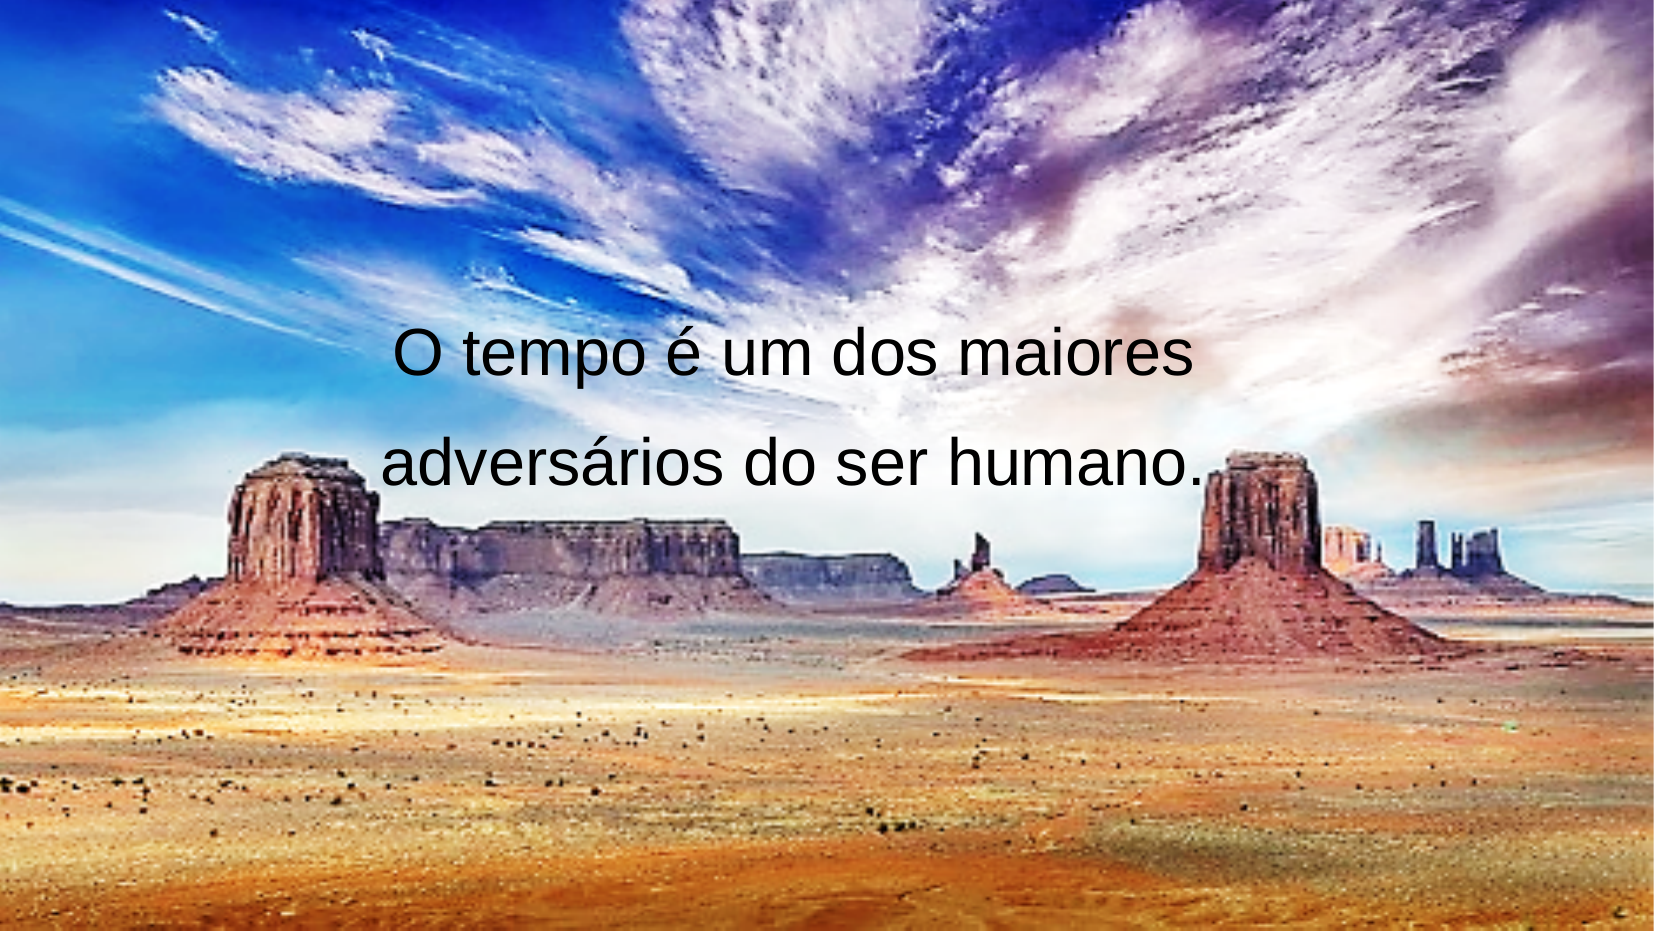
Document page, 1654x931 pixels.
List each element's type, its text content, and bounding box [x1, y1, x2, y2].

subtitle O tempo é um dos maiores adversários do ser humano. [47, 217, 1560, 591]
picture [0, 0, 1654, 931]
